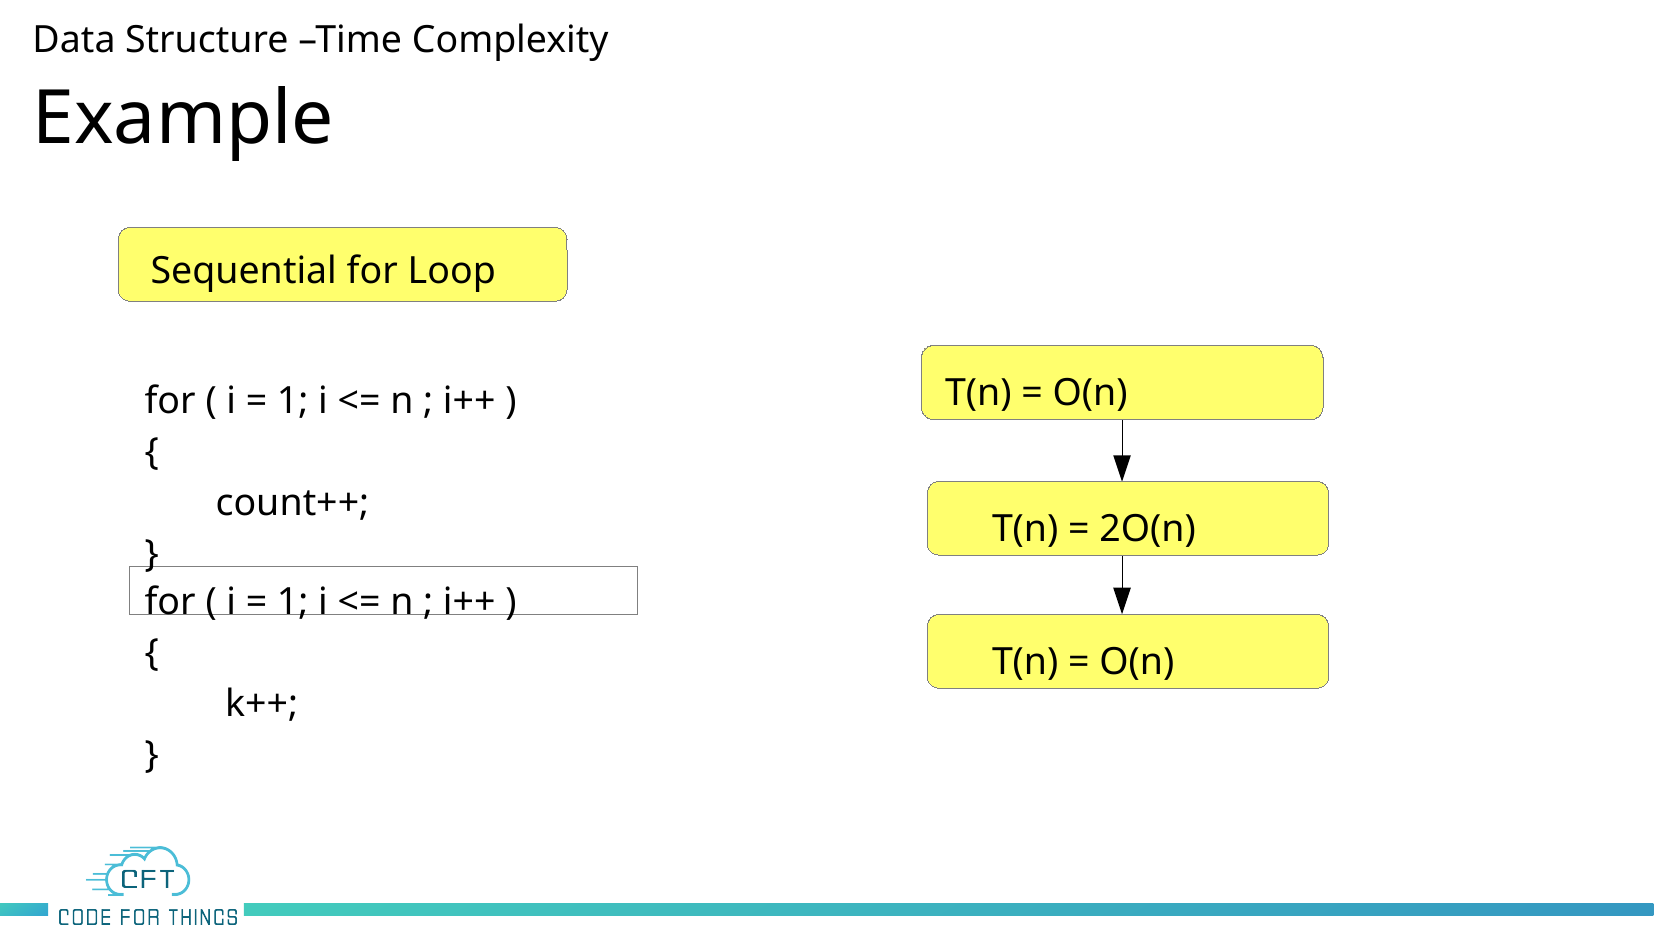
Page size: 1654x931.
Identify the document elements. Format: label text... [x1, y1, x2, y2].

text_box T(n) = O(n) [977, 626, 1264, 686]
text_box for ( i = 1; i <= n ; i++ ) { count++; } [94, 366, 662, 556]
text_box [927, 614, 1329, 689]
text_box T(n) = O(n) [930, 357, 1324, 417]
text_box Sequential for Loop [135, 236, 538, 298]
text_box for ( i = 1; i <= n ; i++ ) { k++; } [94, 566, 662, 756]
text_box [927, 481, 1329, 556]
text_box T(n) = 2O(n) [977, 493, 1264, 552]
text_box [118, 227, 568, 302]
picture [59, 846, 237, 925]
text_box [921, 345, 1323, 420]
title Data Structure –Time Complexity Example [32, 12, 1184, 166]
